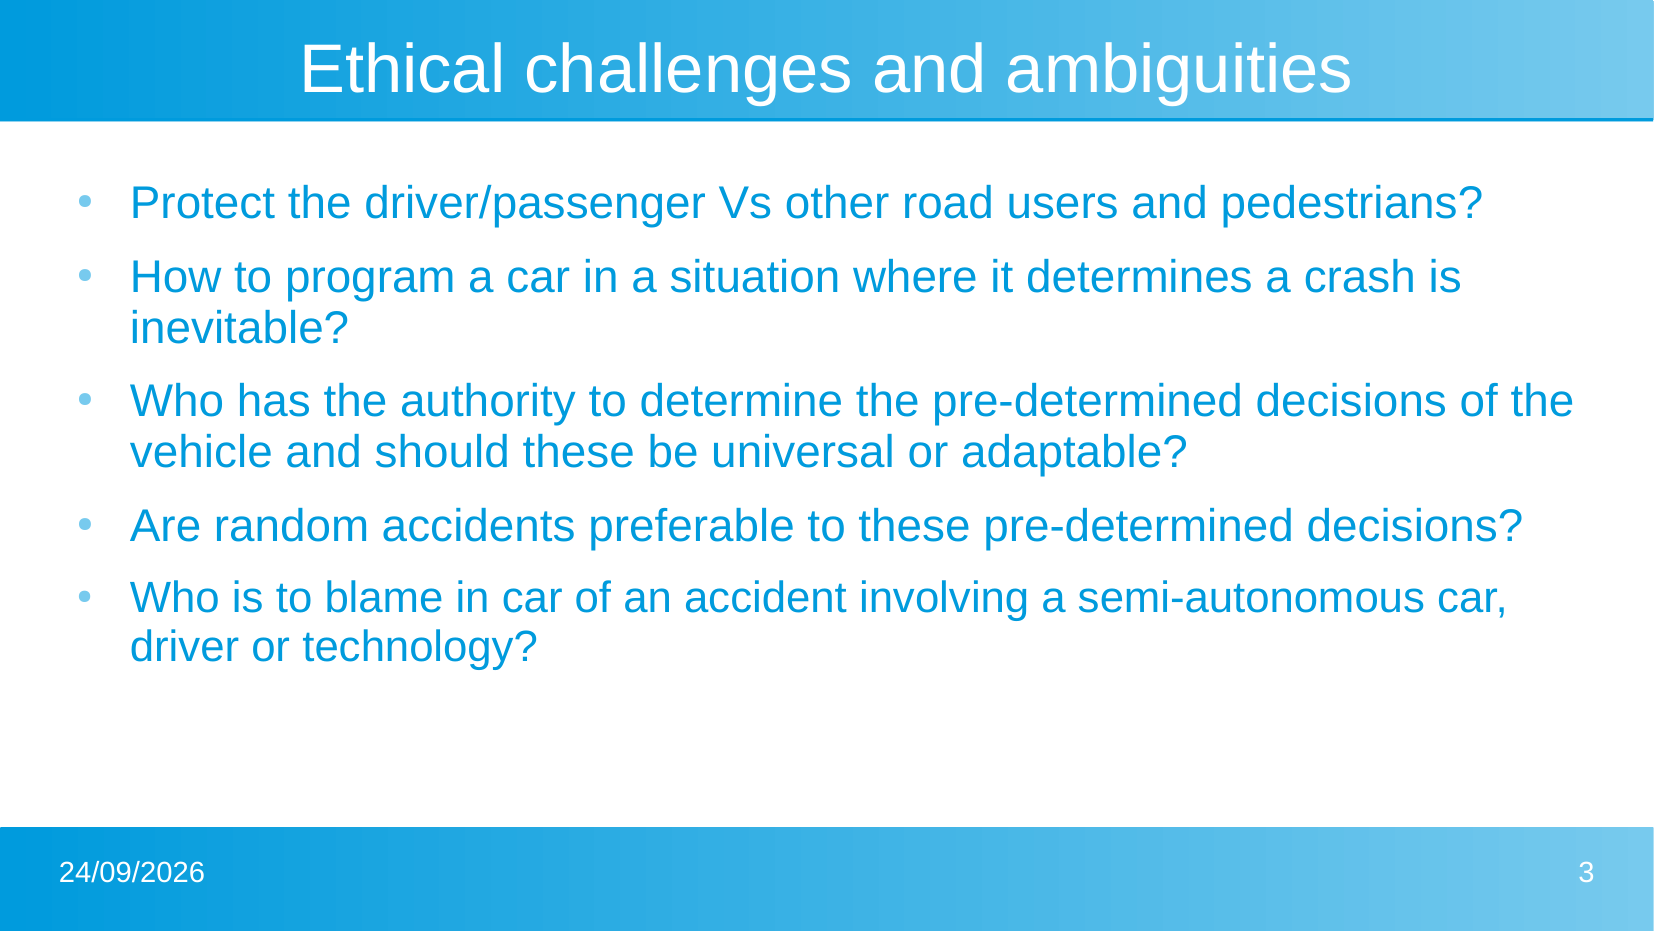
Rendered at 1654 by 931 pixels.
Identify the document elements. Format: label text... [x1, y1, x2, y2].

title Ethical challenges and ambiguities [59, 29, 1595, 108]
list Protect the driver/passenger Vs other road users and pedestrians? How to program a car in a situation where it determines a crash is inevitable? Who has the authority to determine the pre-determined decisions of the vehicle and should these be universal or adaptable? Are random accidents preferable to these pre-determined decisions? Who is to blame in car of an accident involving a semi-autonomous car, driver or technology? [59, 177, 1595, 768]
